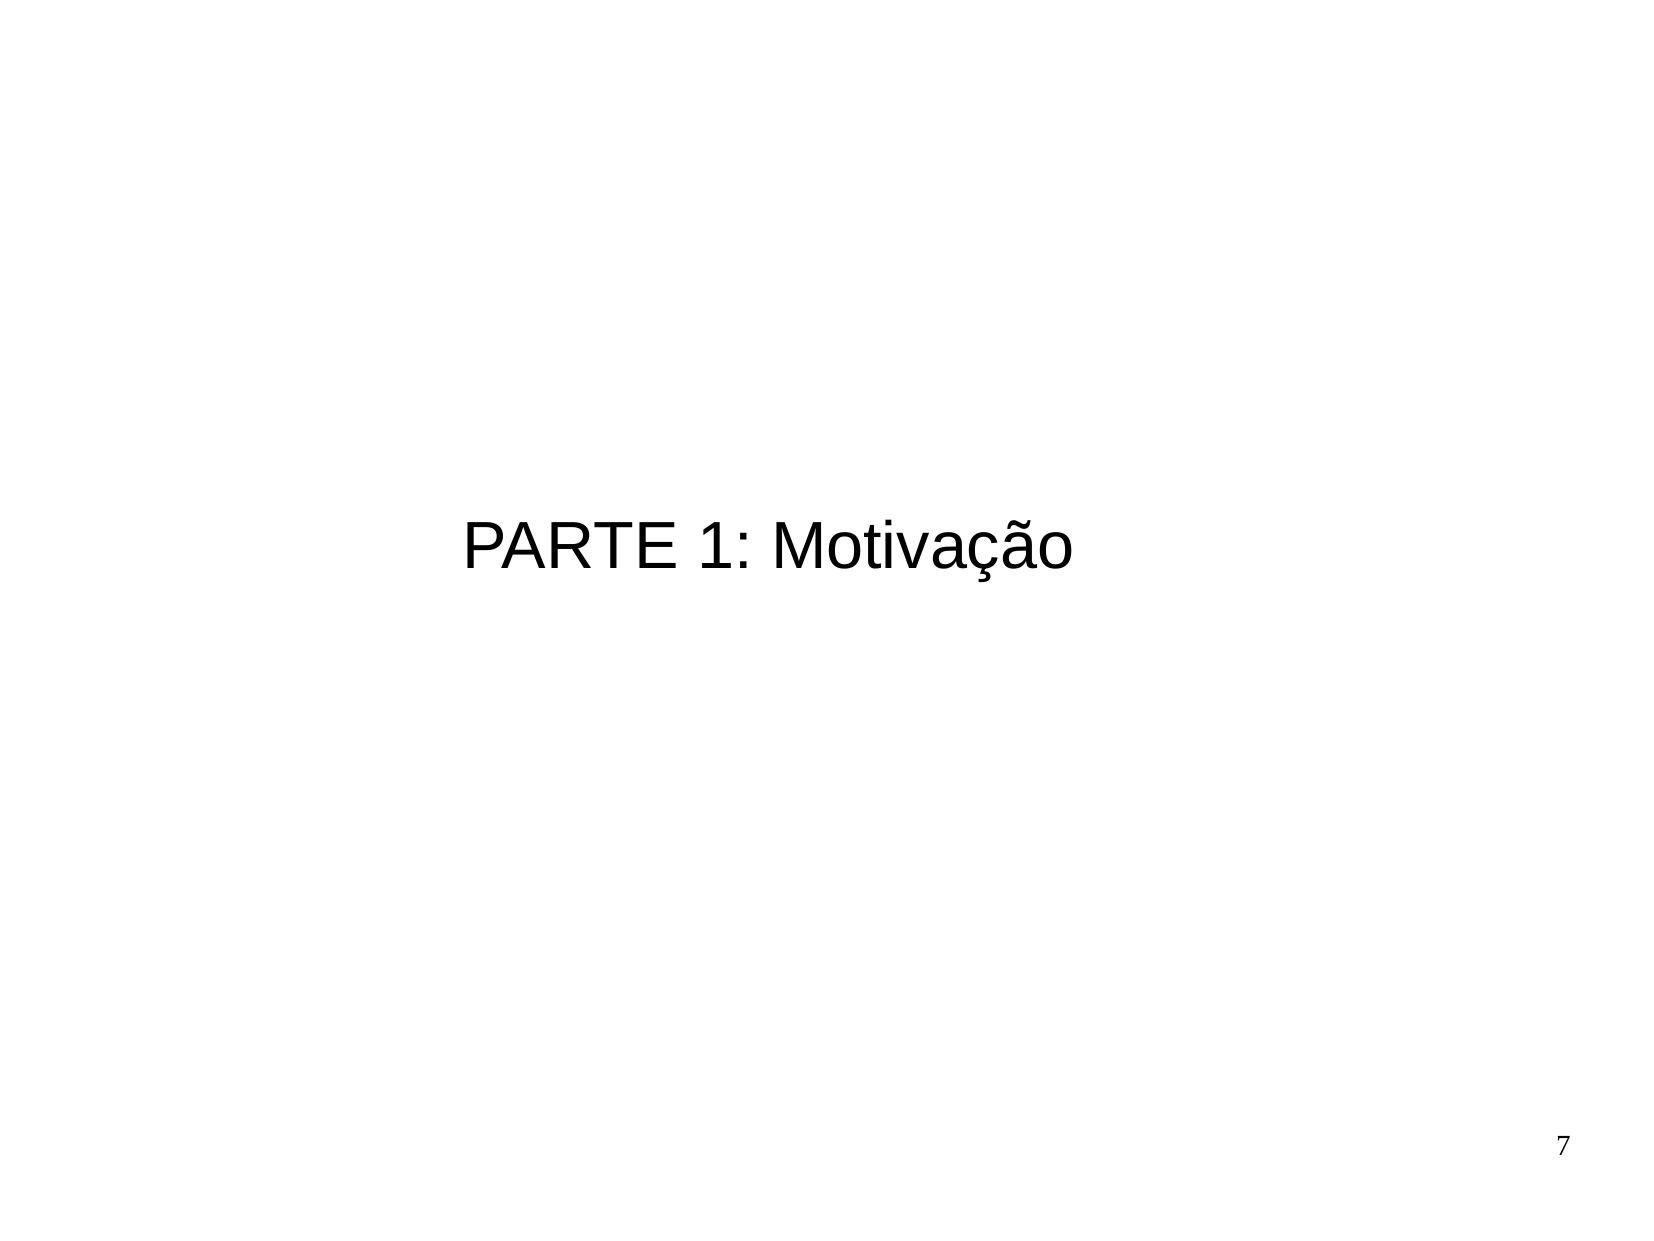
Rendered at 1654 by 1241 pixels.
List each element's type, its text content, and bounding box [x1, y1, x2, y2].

list PARTE 1: Motivação [274, 500, 1263, 626]
